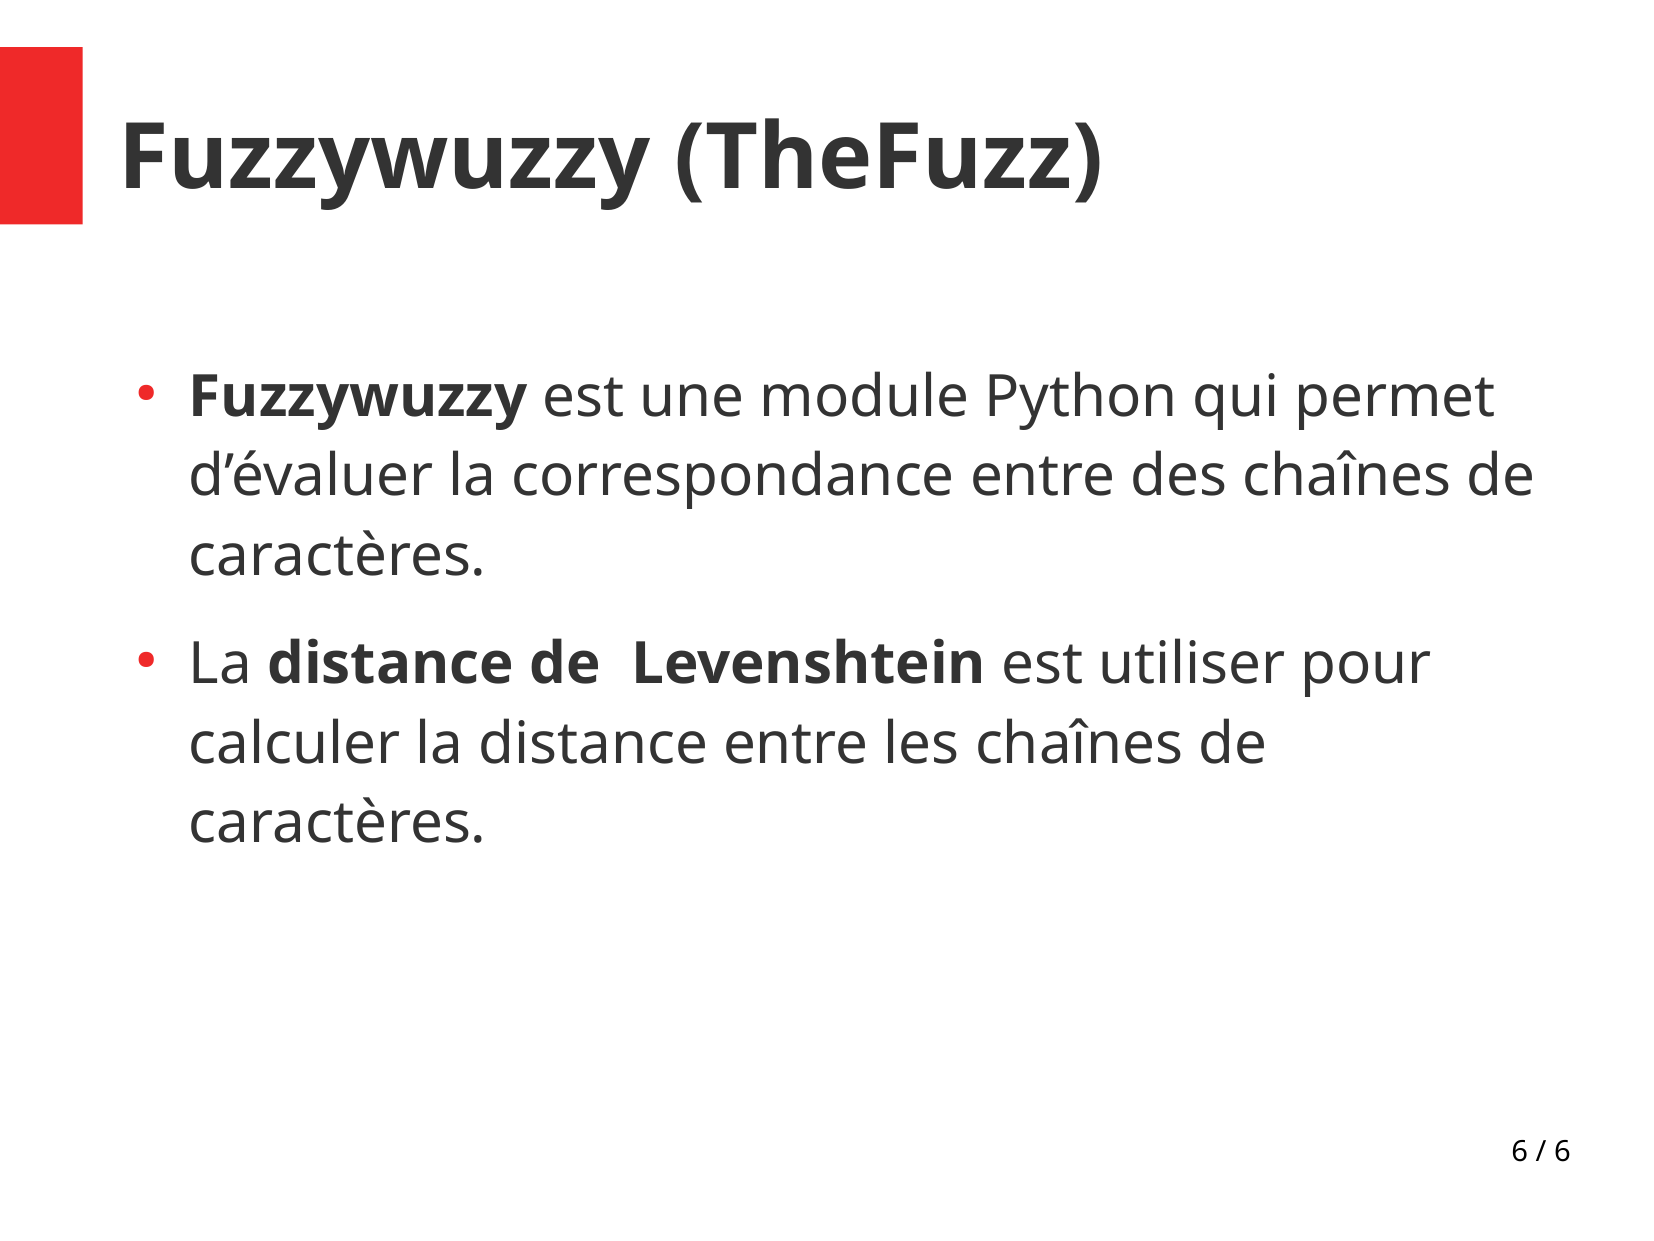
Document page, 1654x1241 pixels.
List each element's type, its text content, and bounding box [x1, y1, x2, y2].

title Fuzzywuzzy (TheFuzz) [118, 49, 1571, 257]
list Fuzzywuzzy est une module Python qui permet d’évaluer la correspondance entre des chaînes de caractères. La distance de Levenshtein est utiliser pour calculer la distance entre les chaînes de caractères. [118, 354, 1536, 1074]
